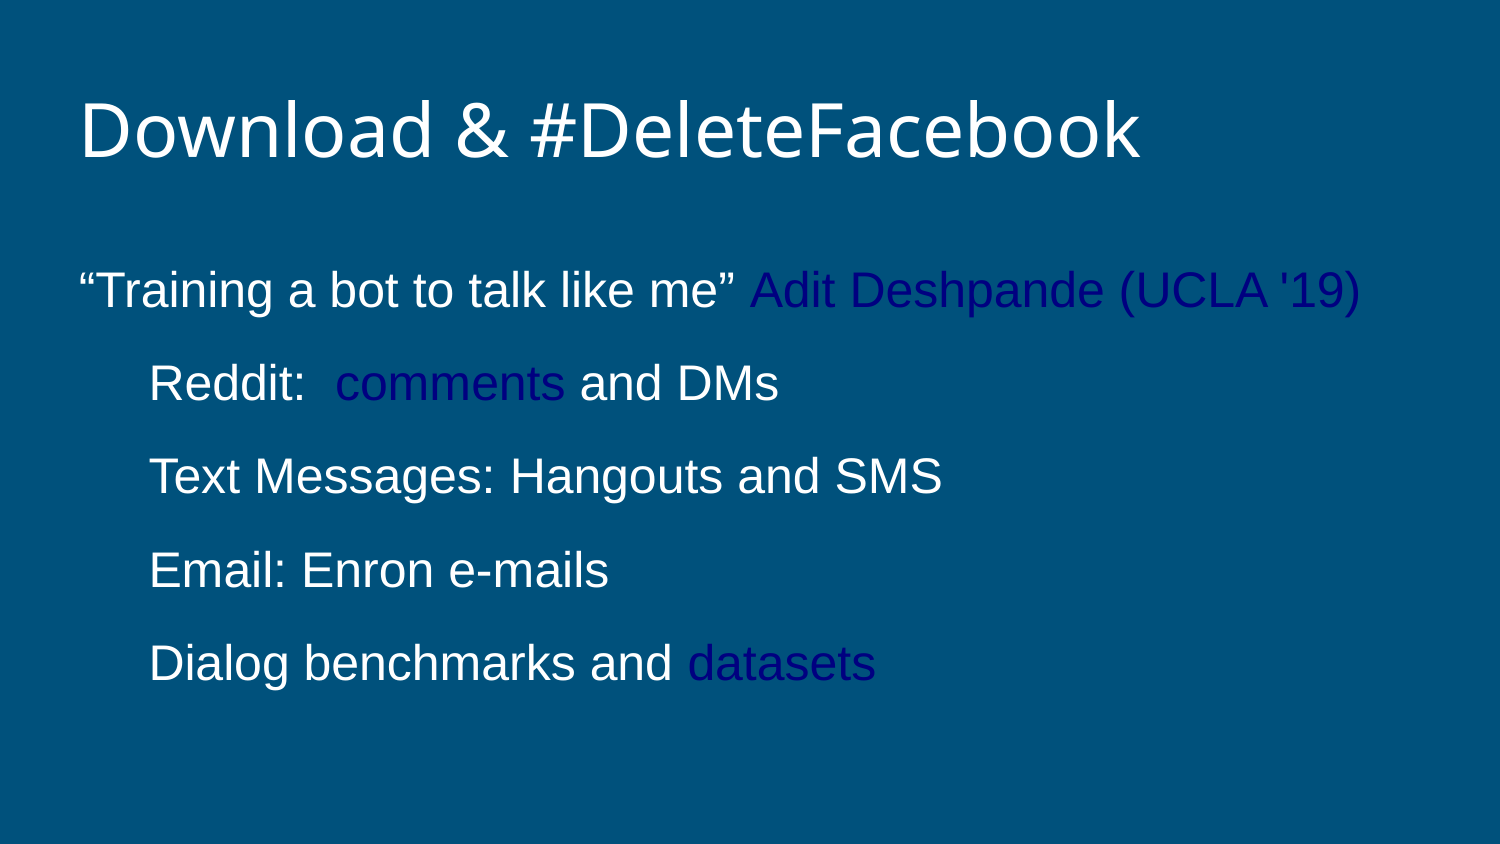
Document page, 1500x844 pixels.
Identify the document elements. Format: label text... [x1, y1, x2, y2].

title Download & #DeleteFacebook [63, 75, 1437, 188]
list “Training a bot to talk like me” Adit Deshpande (UCLA '19) Reddit: comments and DMs Text Messages: Hangouts and SMS Email: Enron e-mails Dialog benchmarks and datasets [63, 242, 1437, 748]
